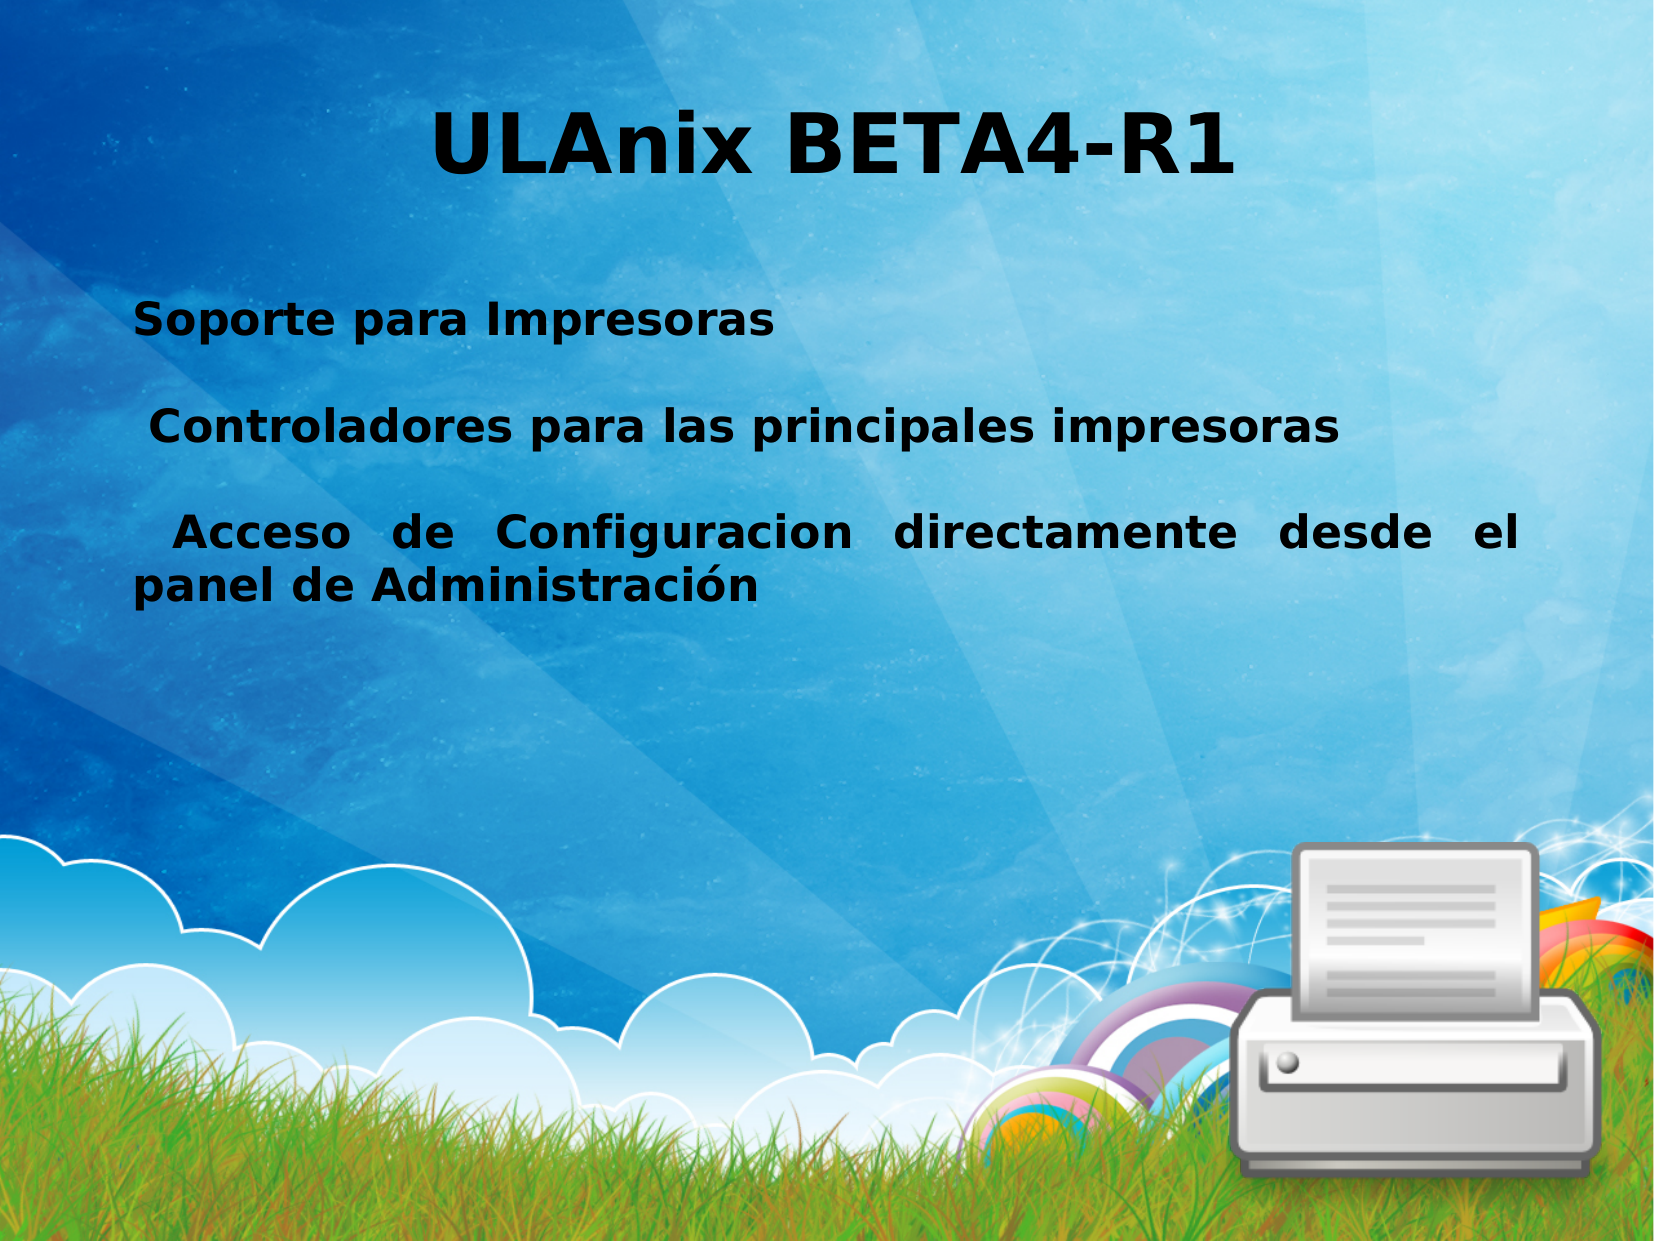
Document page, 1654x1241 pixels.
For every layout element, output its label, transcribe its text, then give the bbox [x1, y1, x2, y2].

picture [0, 0, 1654, 1241]
text_box Soporte para Impresoras Controladores para las principales impresoras Acceso de Configuracion directamente desde el panel de Administración [118, 285, 1536, 621]
text_box ULAnix BETA4-R1 [413, 88, 1447, 201]
